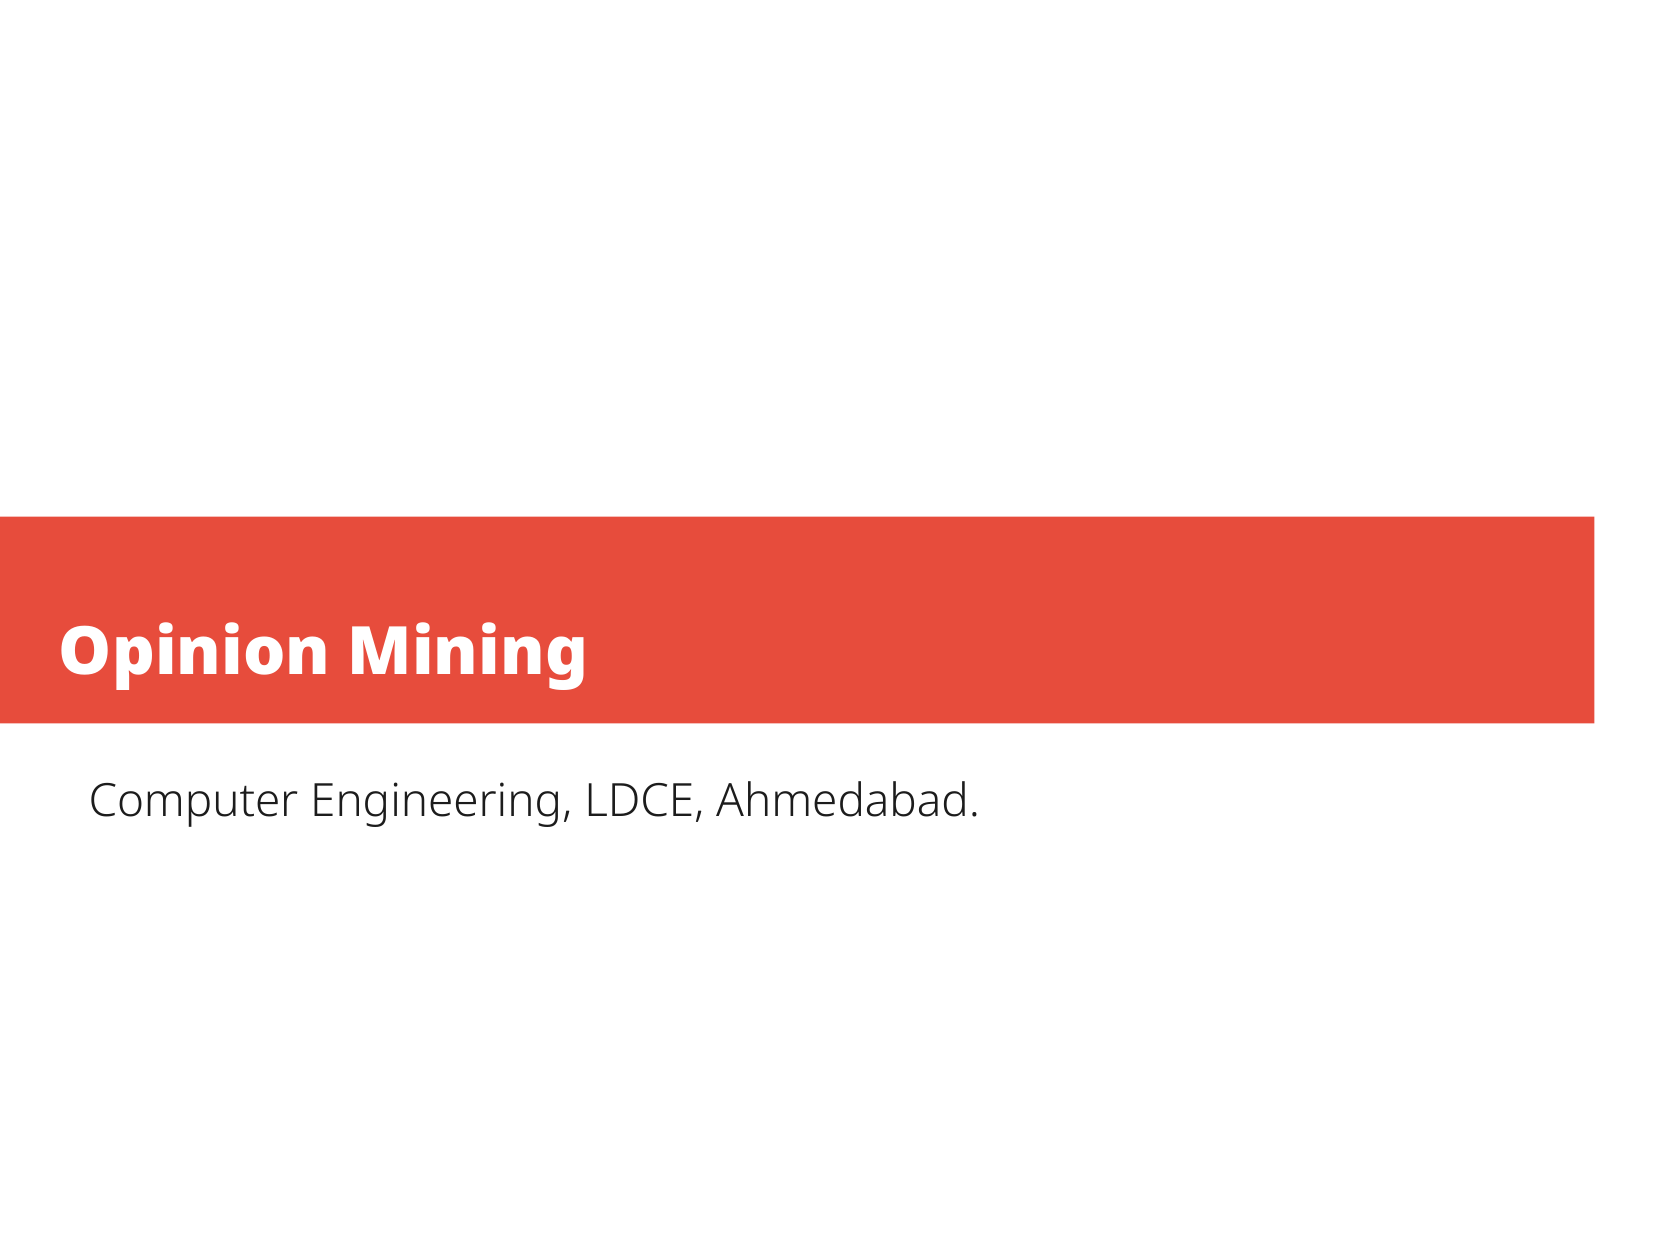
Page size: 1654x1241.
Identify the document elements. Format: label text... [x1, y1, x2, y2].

title Opinion Mining [59, 546, 1595, 694]
subtitle Computer Engineering, LDCE, Ahmedabad. [88, 767, 1595, 1182]
